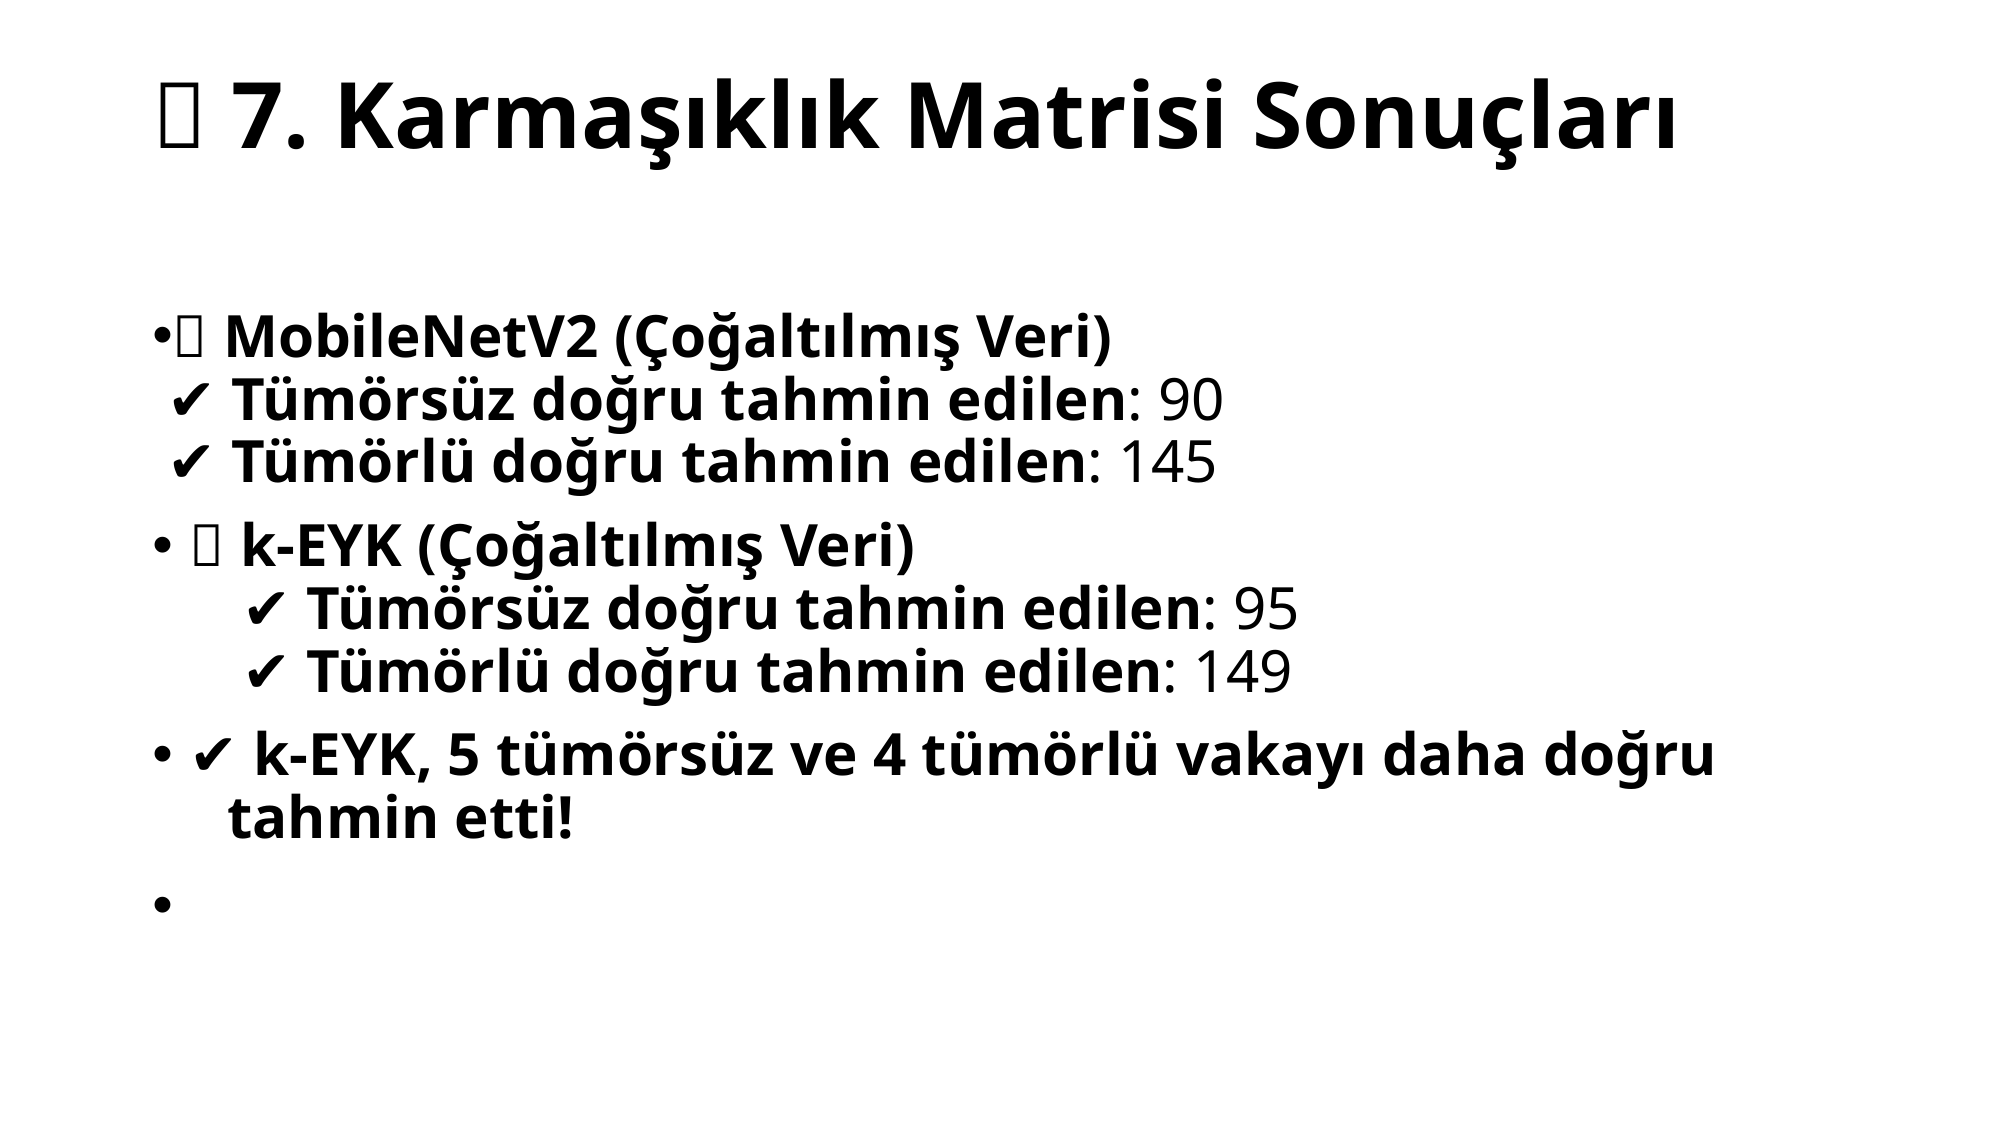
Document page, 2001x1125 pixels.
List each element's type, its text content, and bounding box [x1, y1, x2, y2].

list 📌 MobileNetV2 (Çoğaltılmış Veri) ✔ Tümörsüz doğru tahmin edilen: 90 ✔ Tümörlü doğru tahmin edilen: 145 📌 k-EYK (Çoğaltılmış Veri) ✔ Tümörsüz doğru tahmin edilen: 95 ✔ Tümörlü doğru tahmin edilen: 149 ✔ k-EYK, 5 tümörsüz ve 4 tümörlü vakayı daha doğru tahmin etti! [137, 299, 1863, 1014]
title 📌 7. Karmaşıklık Matrisi Sonuçları [137, 59, 1863, 278]
